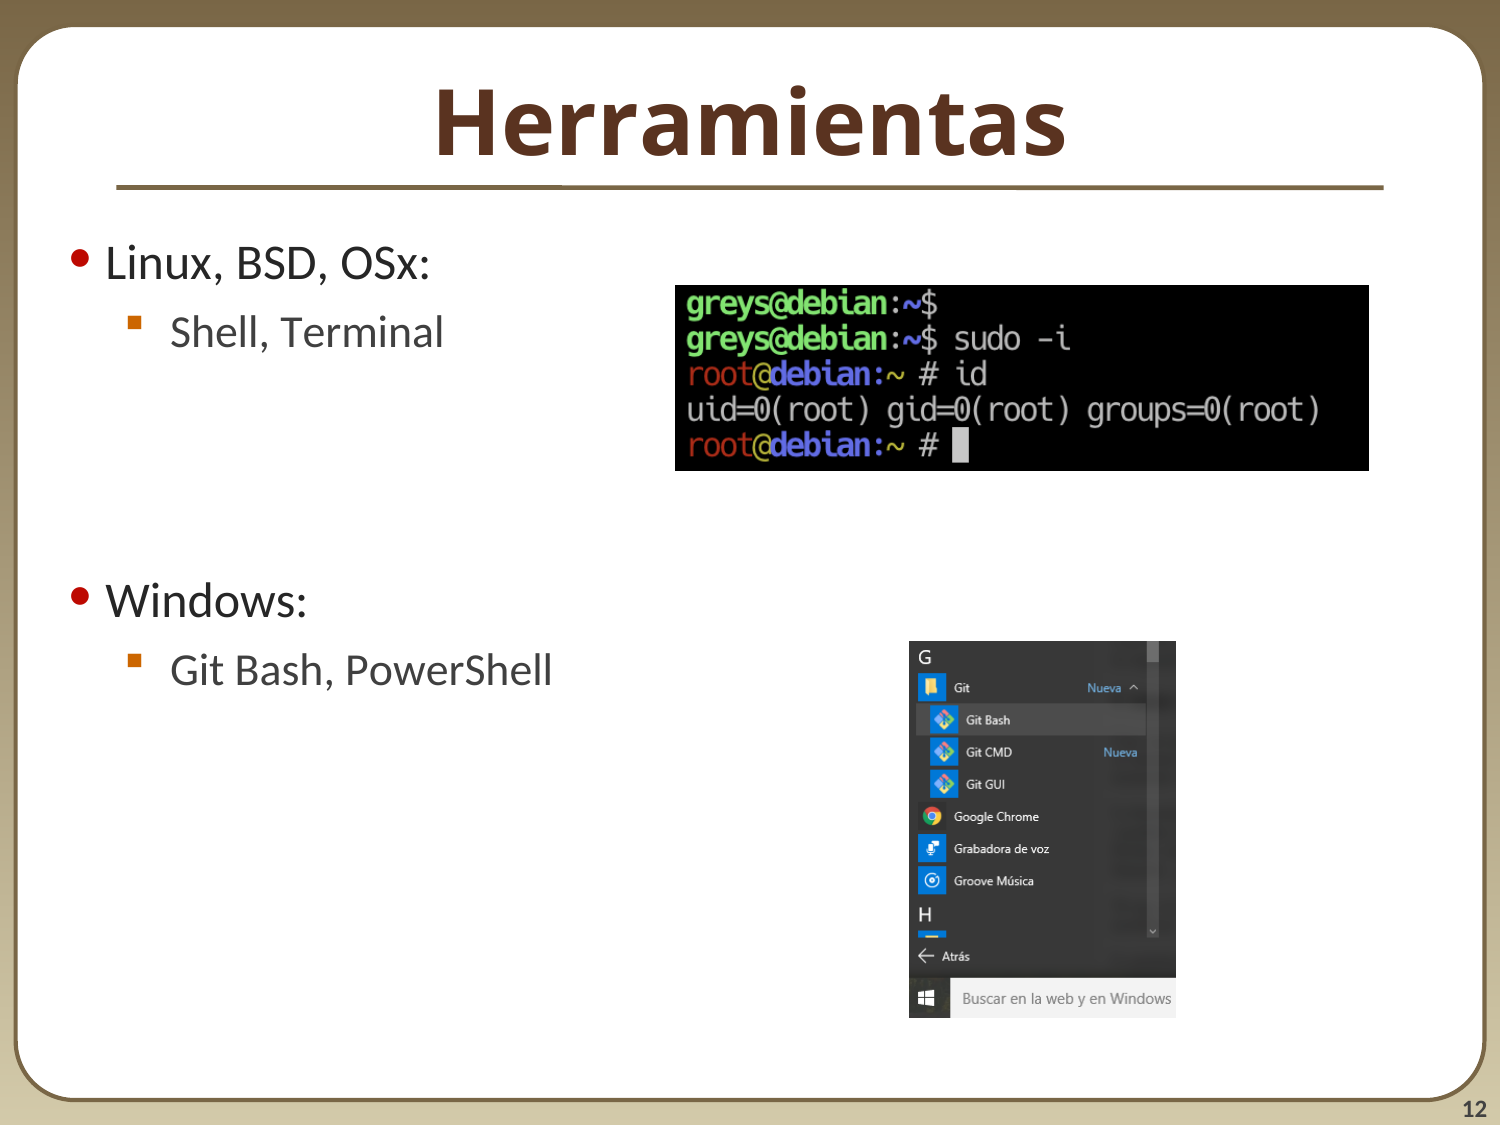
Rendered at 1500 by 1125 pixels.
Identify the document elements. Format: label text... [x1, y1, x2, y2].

list Linux, BSD, OSx: Shell, Terminal Windows: Git Bash, PowerShell [15, 195, 1500, 985]
picture [675, 285, 1369, 471]
title Herramientas [0, 24, 1500, 213]
picture [909, 641, 1176, 1018]
